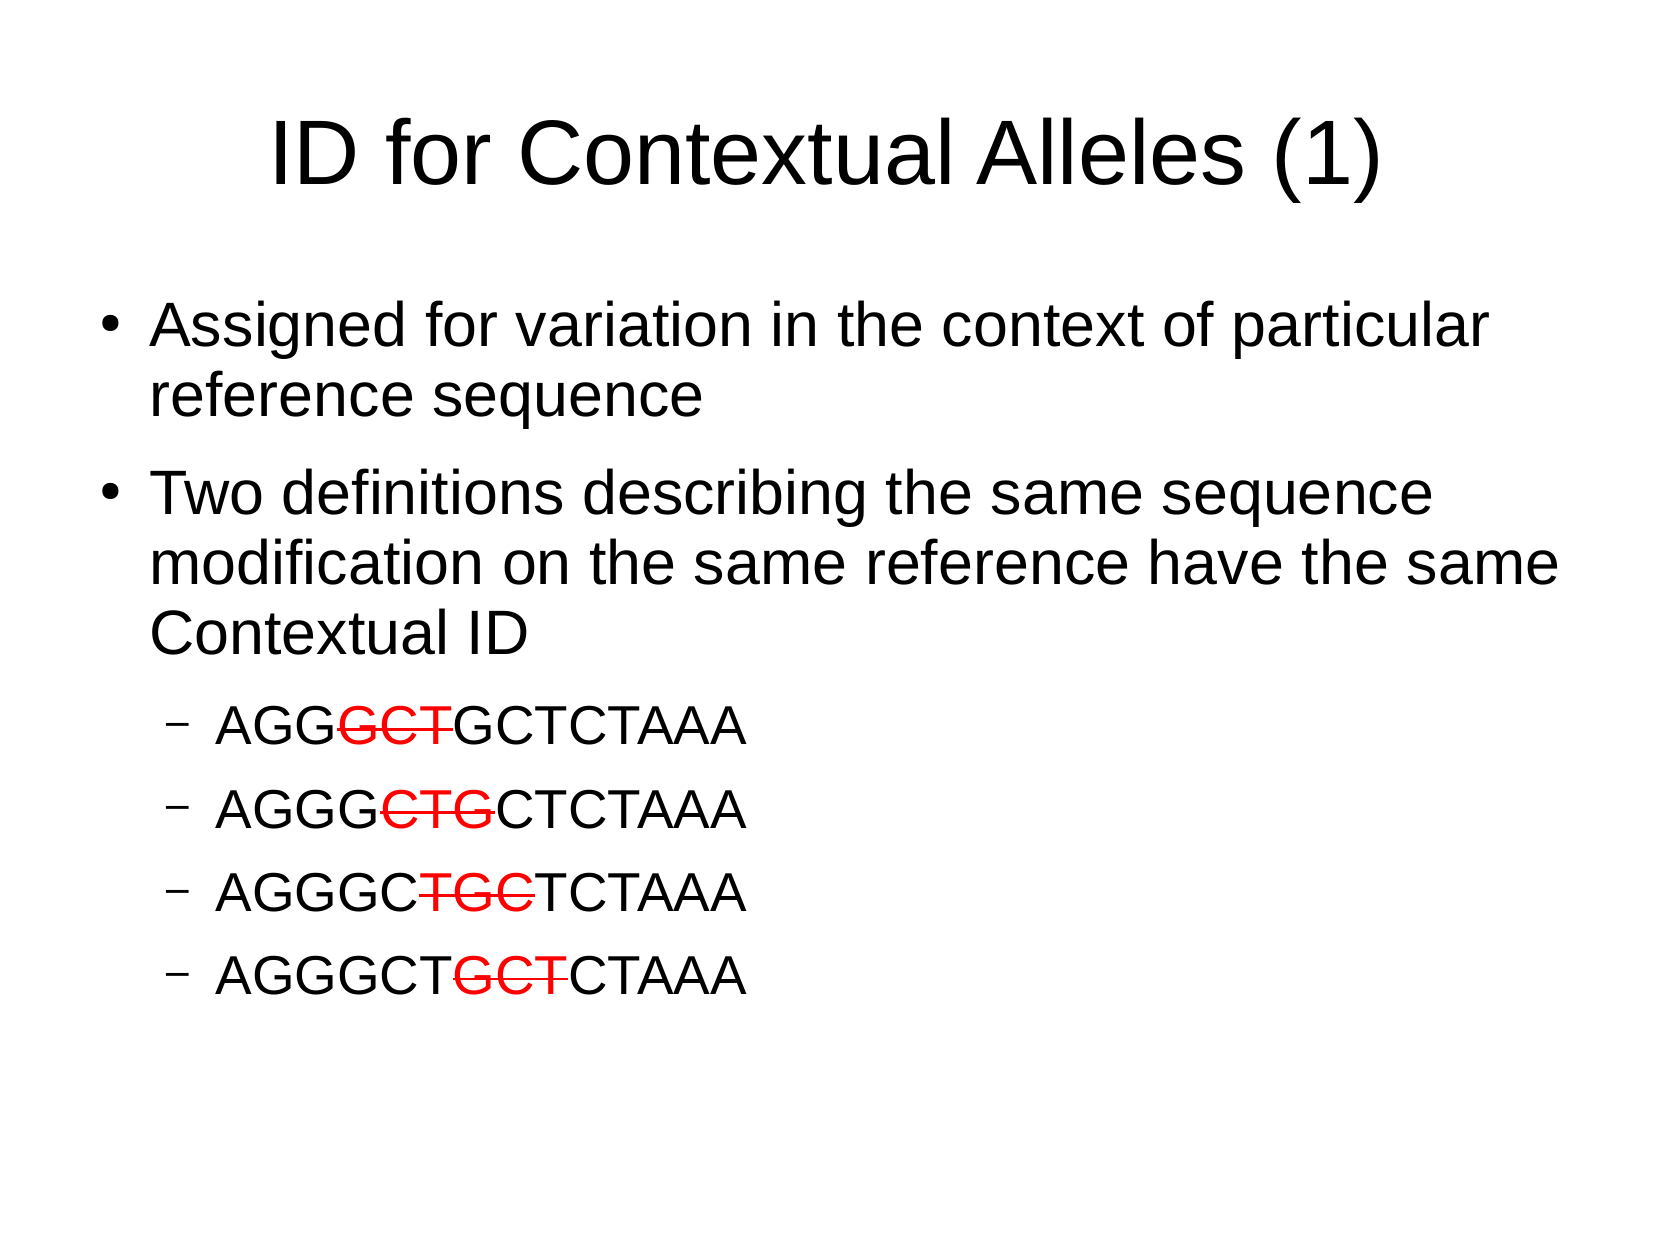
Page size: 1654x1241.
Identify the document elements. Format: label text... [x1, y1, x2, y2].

list Assigned for variation in the context of particular reference sequence Two definitions describing the same sequence modification on the same reference have the same Contextual ID AGGGCTGCTCTAAA AGGGCTGCTCTAAA AGGGCTGCTCTAAA AGGGCTGCTCTAAA [82, 290, 1571, 1010]
title ID for Contextual Alleles (1) [82, 49, 1571, 257]
